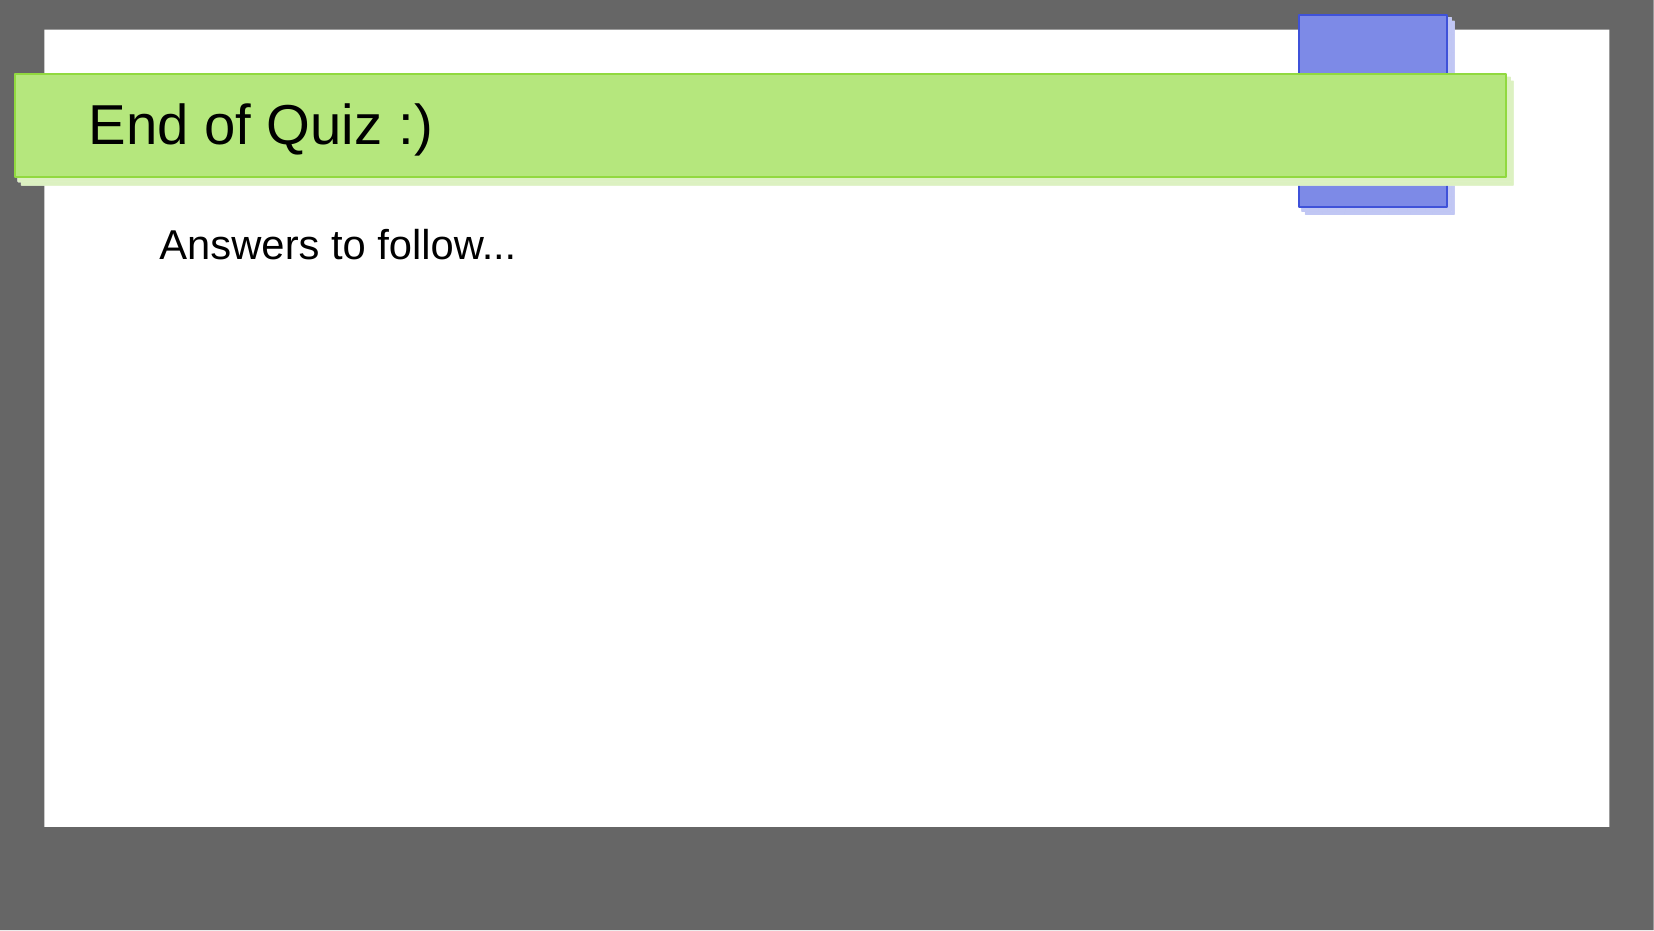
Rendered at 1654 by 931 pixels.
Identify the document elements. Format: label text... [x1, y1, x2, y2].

list Answers to follow... [88, 221, 1565, 813]
title End of Quiz :) [88, 73, 1506, 178]
